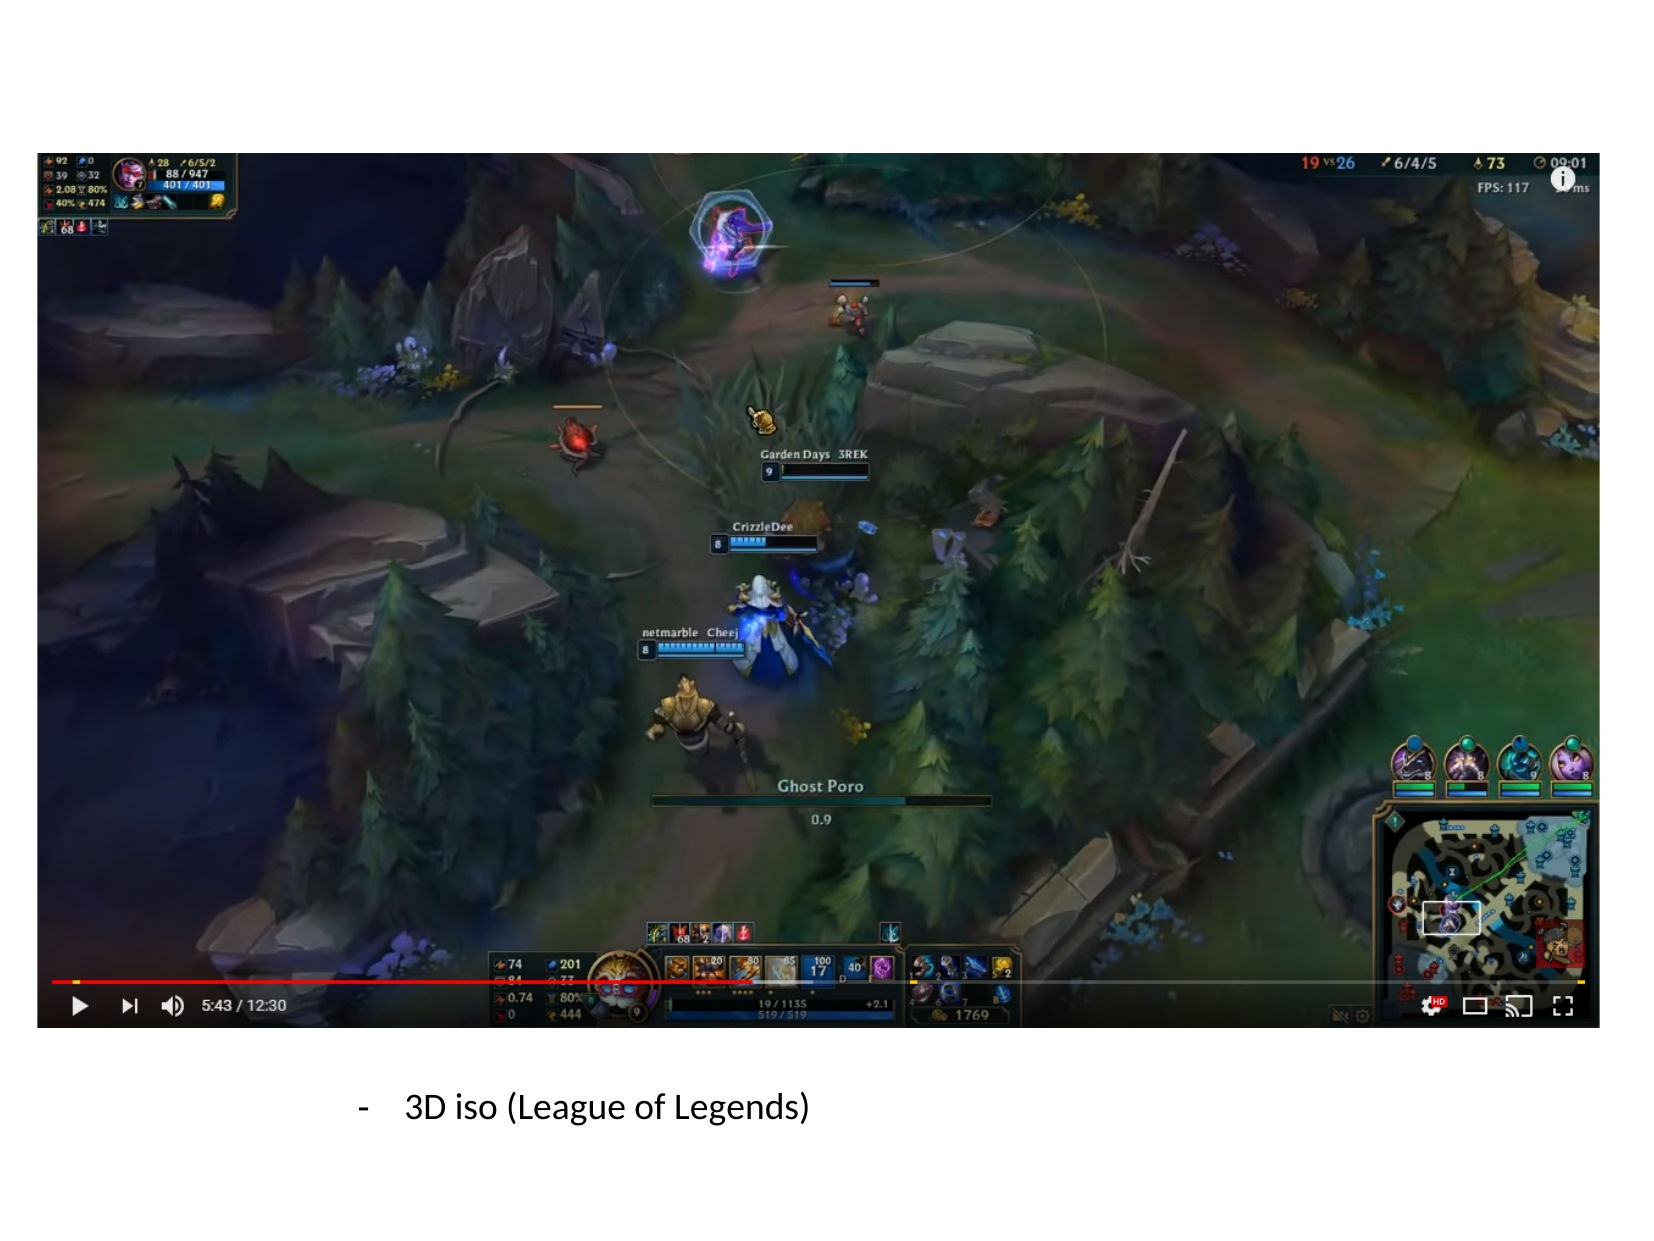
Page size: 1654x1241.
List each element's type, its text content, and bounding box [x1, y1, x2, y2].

text_box 3D iso (League of Legends) [342, 1074, 1406, 1135]
picture [35, 153, 1601, 1029]
